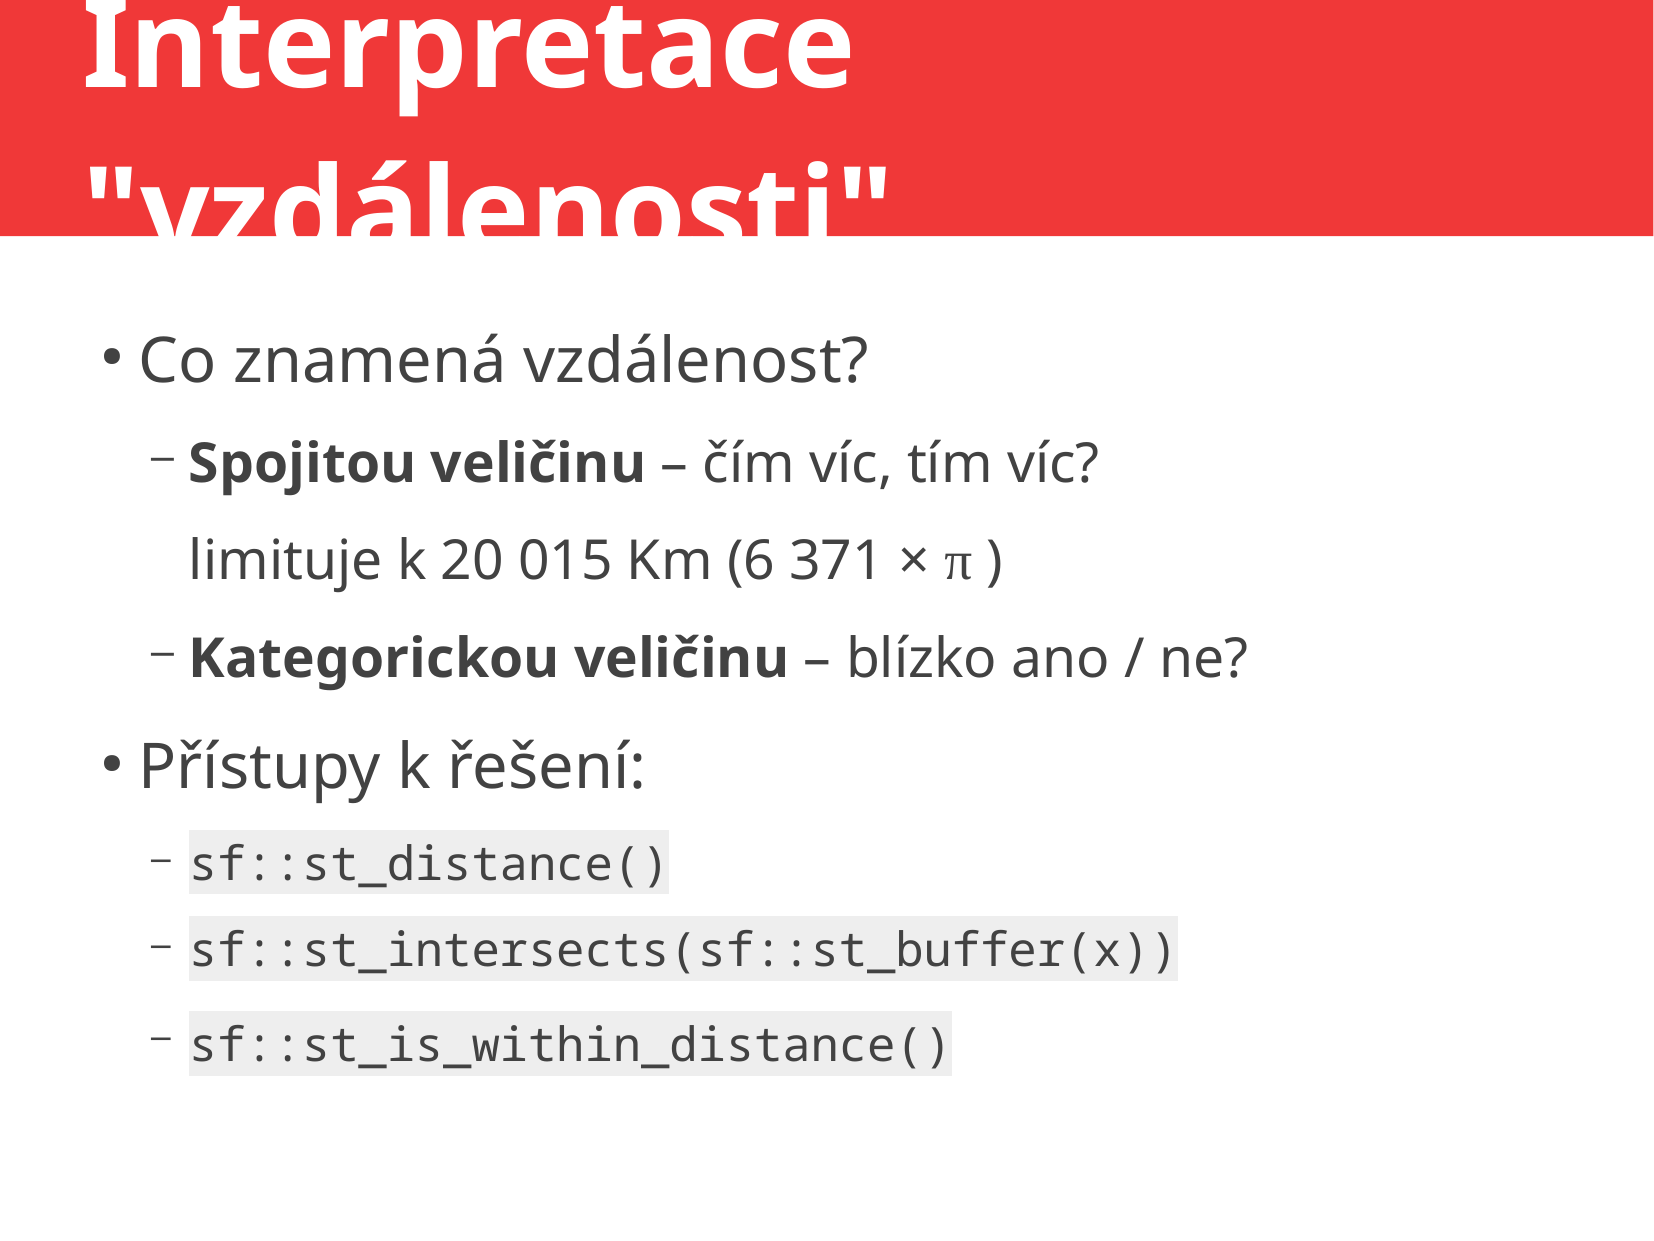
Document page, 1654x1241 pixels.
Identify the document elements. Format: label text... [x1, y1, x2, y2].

list Co znamená vzdálenost? Spojitou veličinu – čím víc, tím víc? limituje k 20 015 Km (6 371 × π ) Kategorickou veličinu – blízko ano / ne? Přístupy k řešení: sf::st_distance() sf::st_intersects(sf::st_buffer(x)) sf::st_is_within_distance() [88, 314, 1569, 1080]
title Interpretace "vzdálenosti" [82, 19, 1571, 227]
